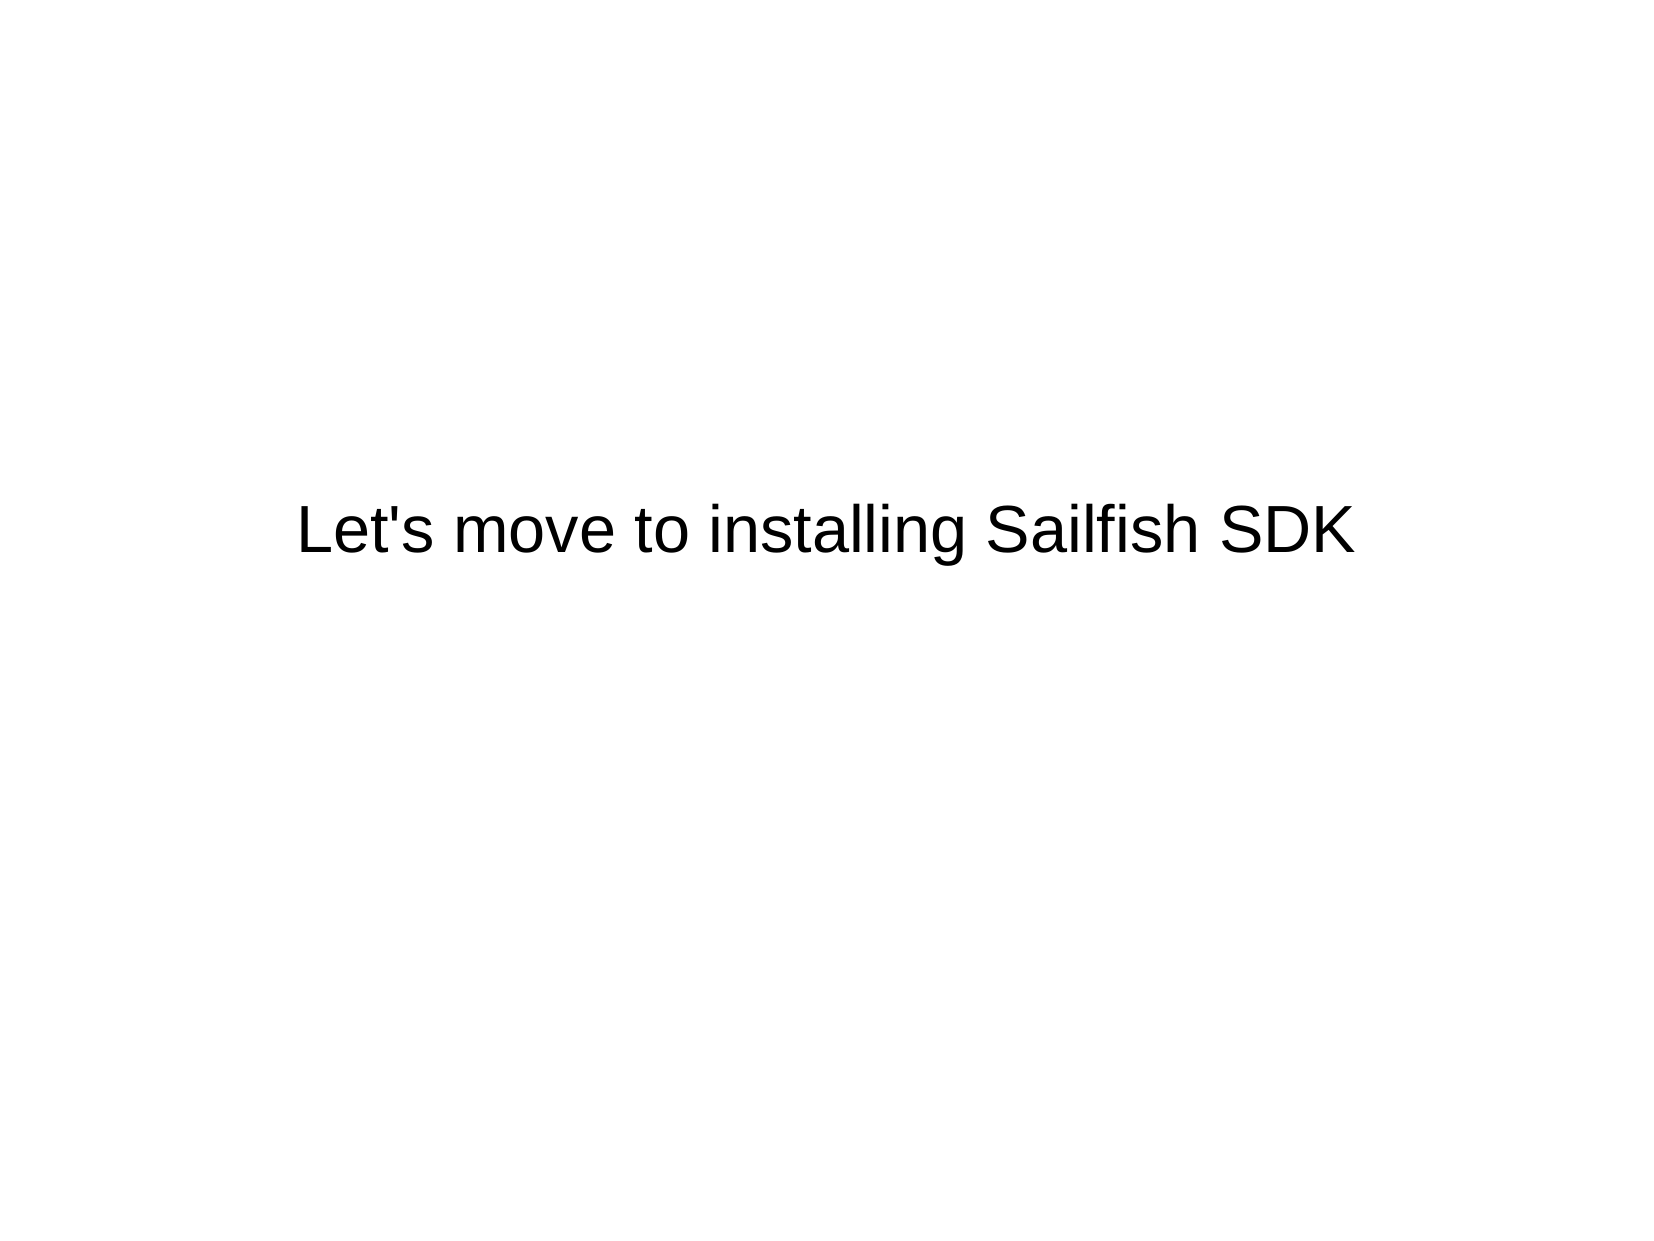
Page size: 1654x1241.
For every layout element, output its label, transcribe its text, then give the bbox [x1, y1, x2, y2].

subtitle Let's move to installing Sailfish SDK [82, 49, 1571, 1010]
